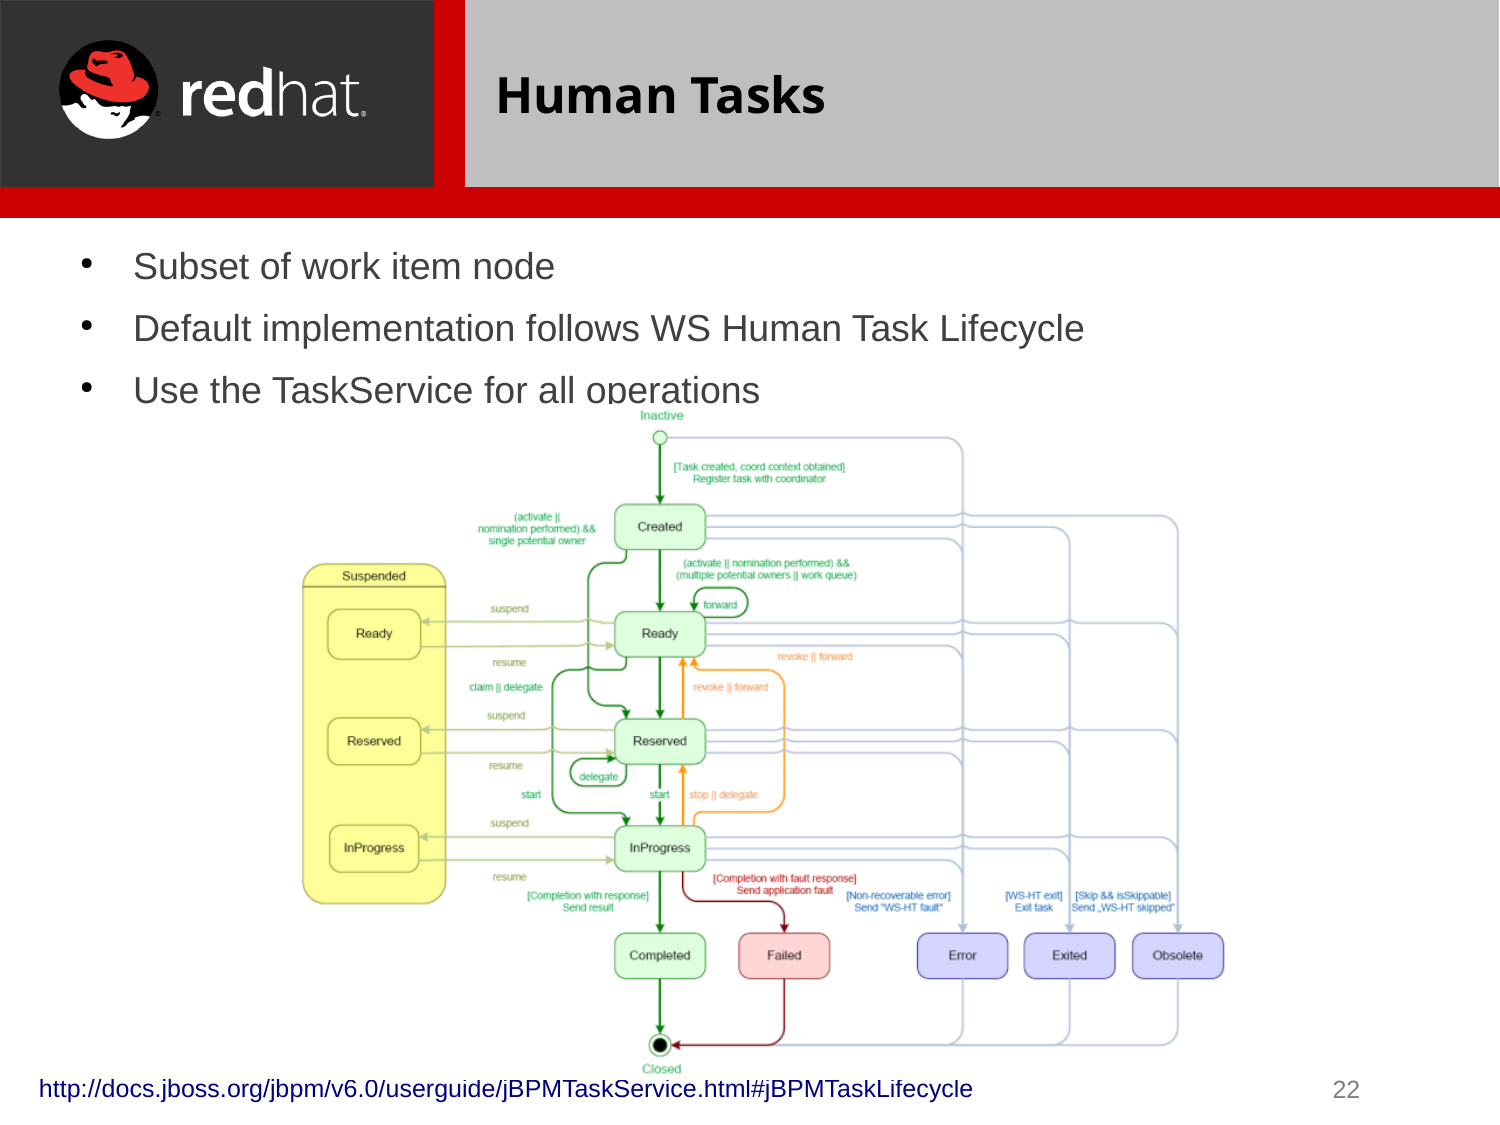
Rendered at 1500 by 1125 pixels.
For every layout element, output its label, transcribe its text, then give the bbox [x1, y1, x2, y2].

list Subset of work item node Default implementation follows WS Human Task Lifecycle Use the TaskService for all operations [52, 172, 1447, 971]
title Human Tasks [465, 0, 1500, 188]
text_box http://docs.jboss.org/jbpm/v6.0/userguide/jBPMTaskService.html#jBPMTaskLifecycle [24, 1067, 1500, 1125]
picture [37, 37, 388, 143]
picture [294, 404, 1229, 1081]
